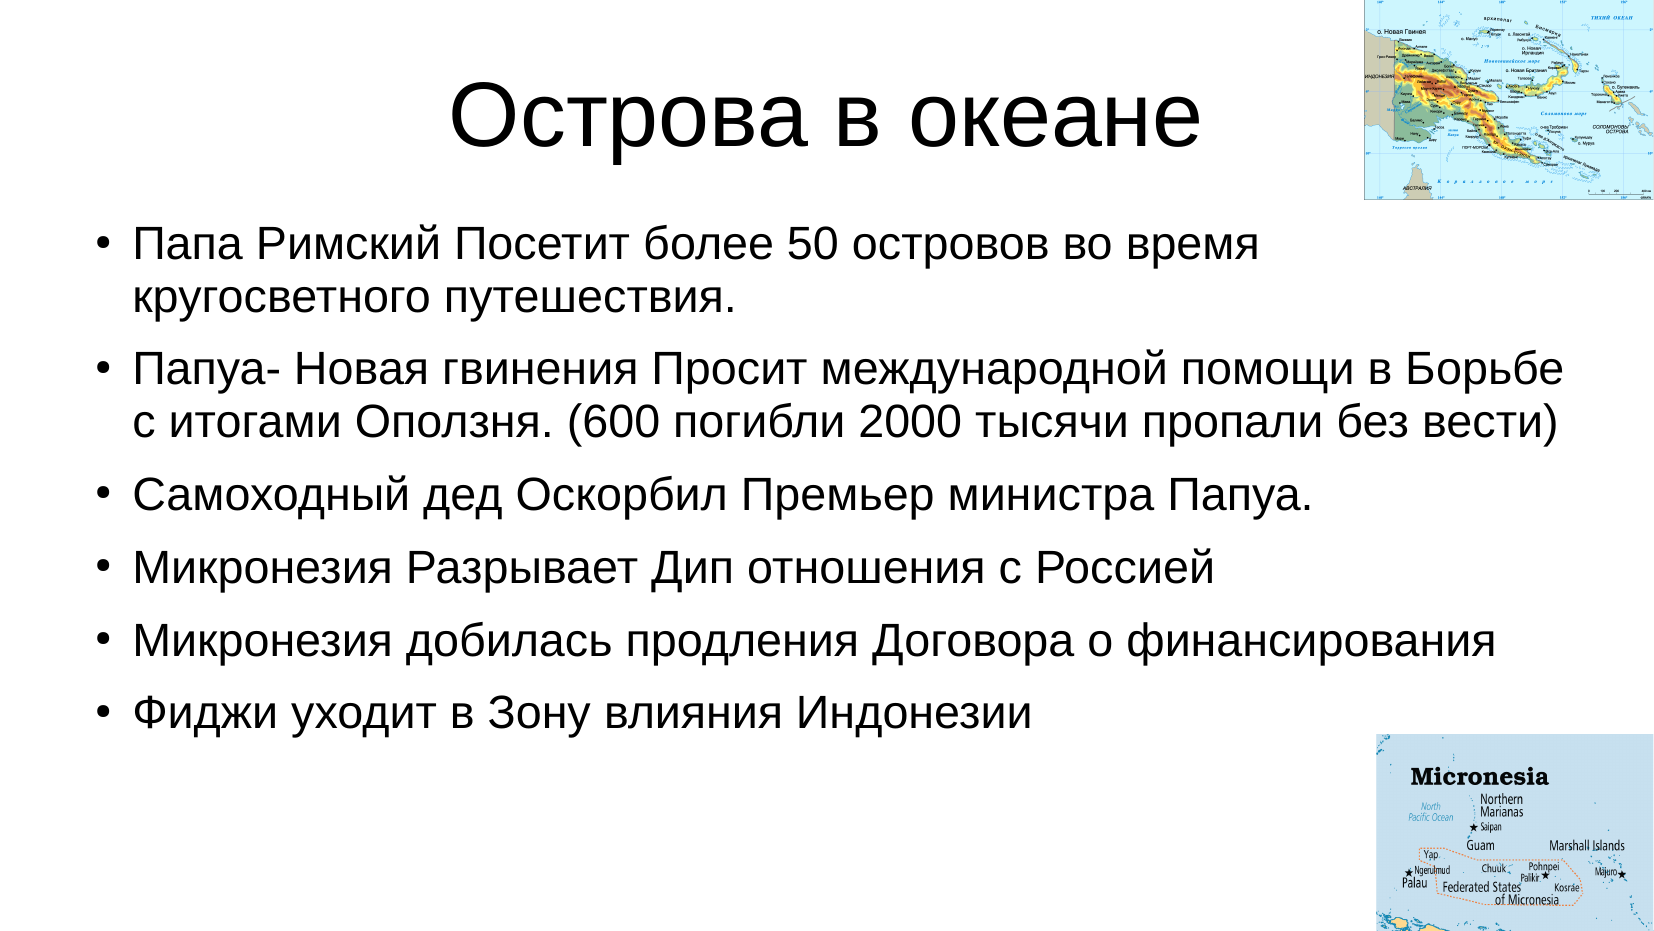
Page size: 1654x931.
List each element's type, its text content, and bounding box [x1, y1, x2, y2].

list Папа Римский Посетит более 50 островов во время кругосветного путешествия. Папуа- Новая гвинения Просит международной помощи в Борьбе с итогами Оползня. (600 погибли 2000 тысячи пропали без вести) Самоходный дед Оскорбил Премьер министра Папуа. Микронезия Разрывает Дип отношения с Россией Микронезия добилась продления Договора о финансирования Фиджи уходит в Зону влияния Индонезии [82, 217, 1571, 758]
picture [1376, 734, 1654, 931]
title Острова в океане [82, 37, 1364, 193]
picture [1364, 0, 1654, 200]
